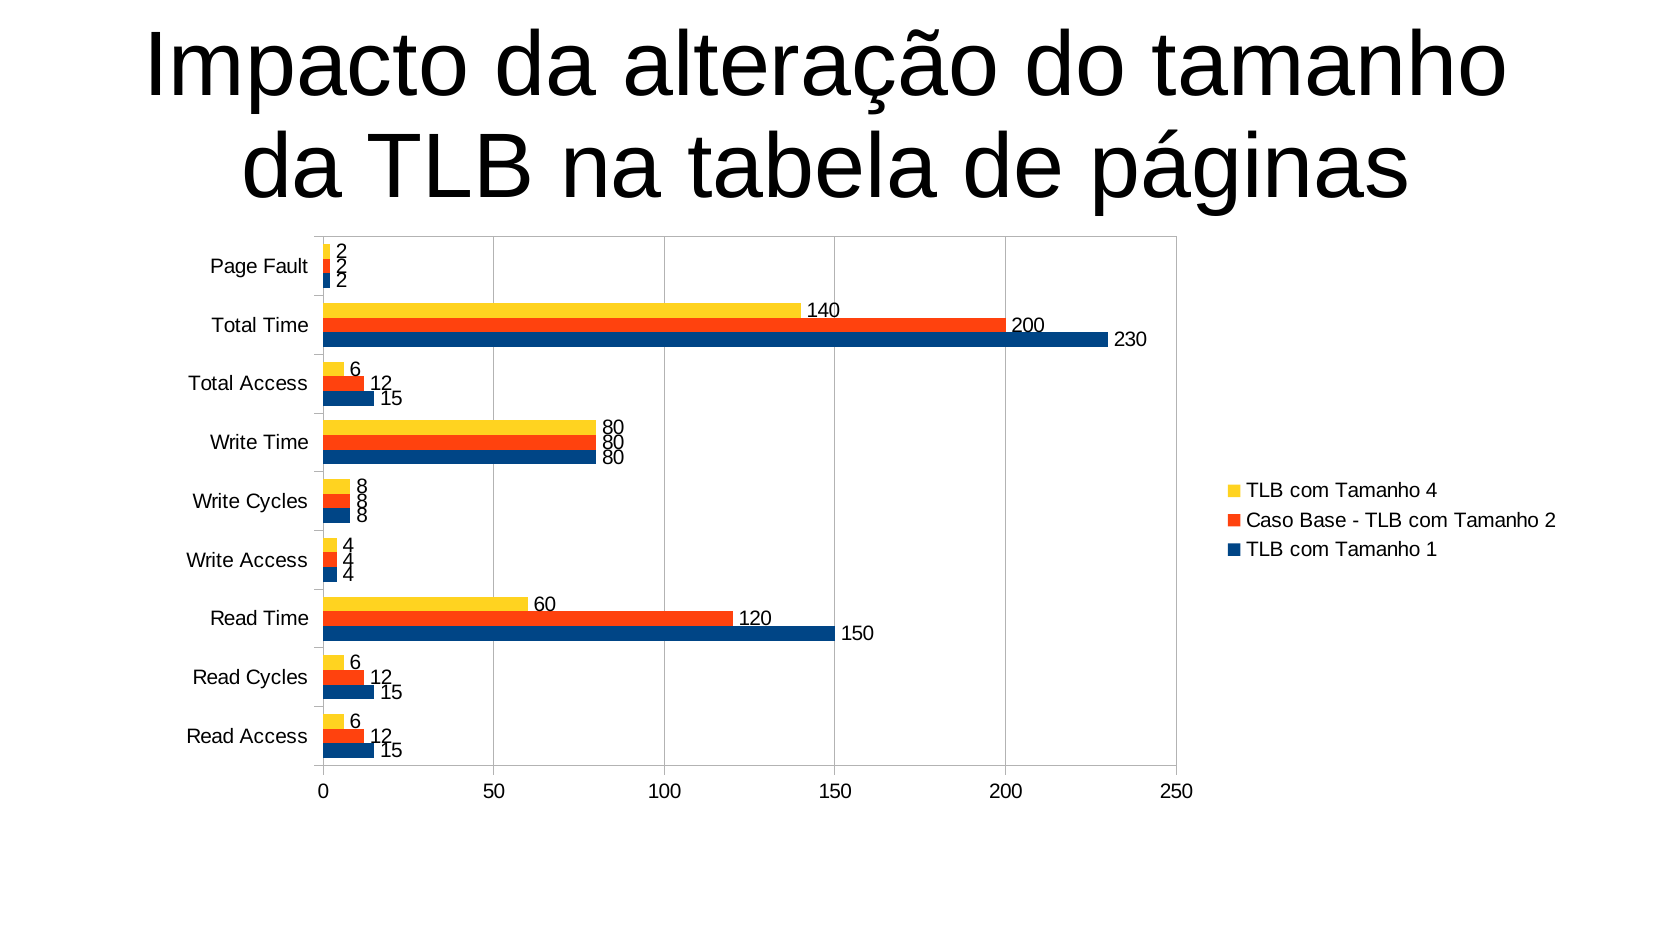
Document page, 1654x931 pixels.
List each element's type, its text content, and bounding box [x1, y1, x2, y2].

chart [158, 225, 1576, 816]
title Impacto da alteração do tamanho da TLB na tabela de páginas [82, 12, 1571, 218]
